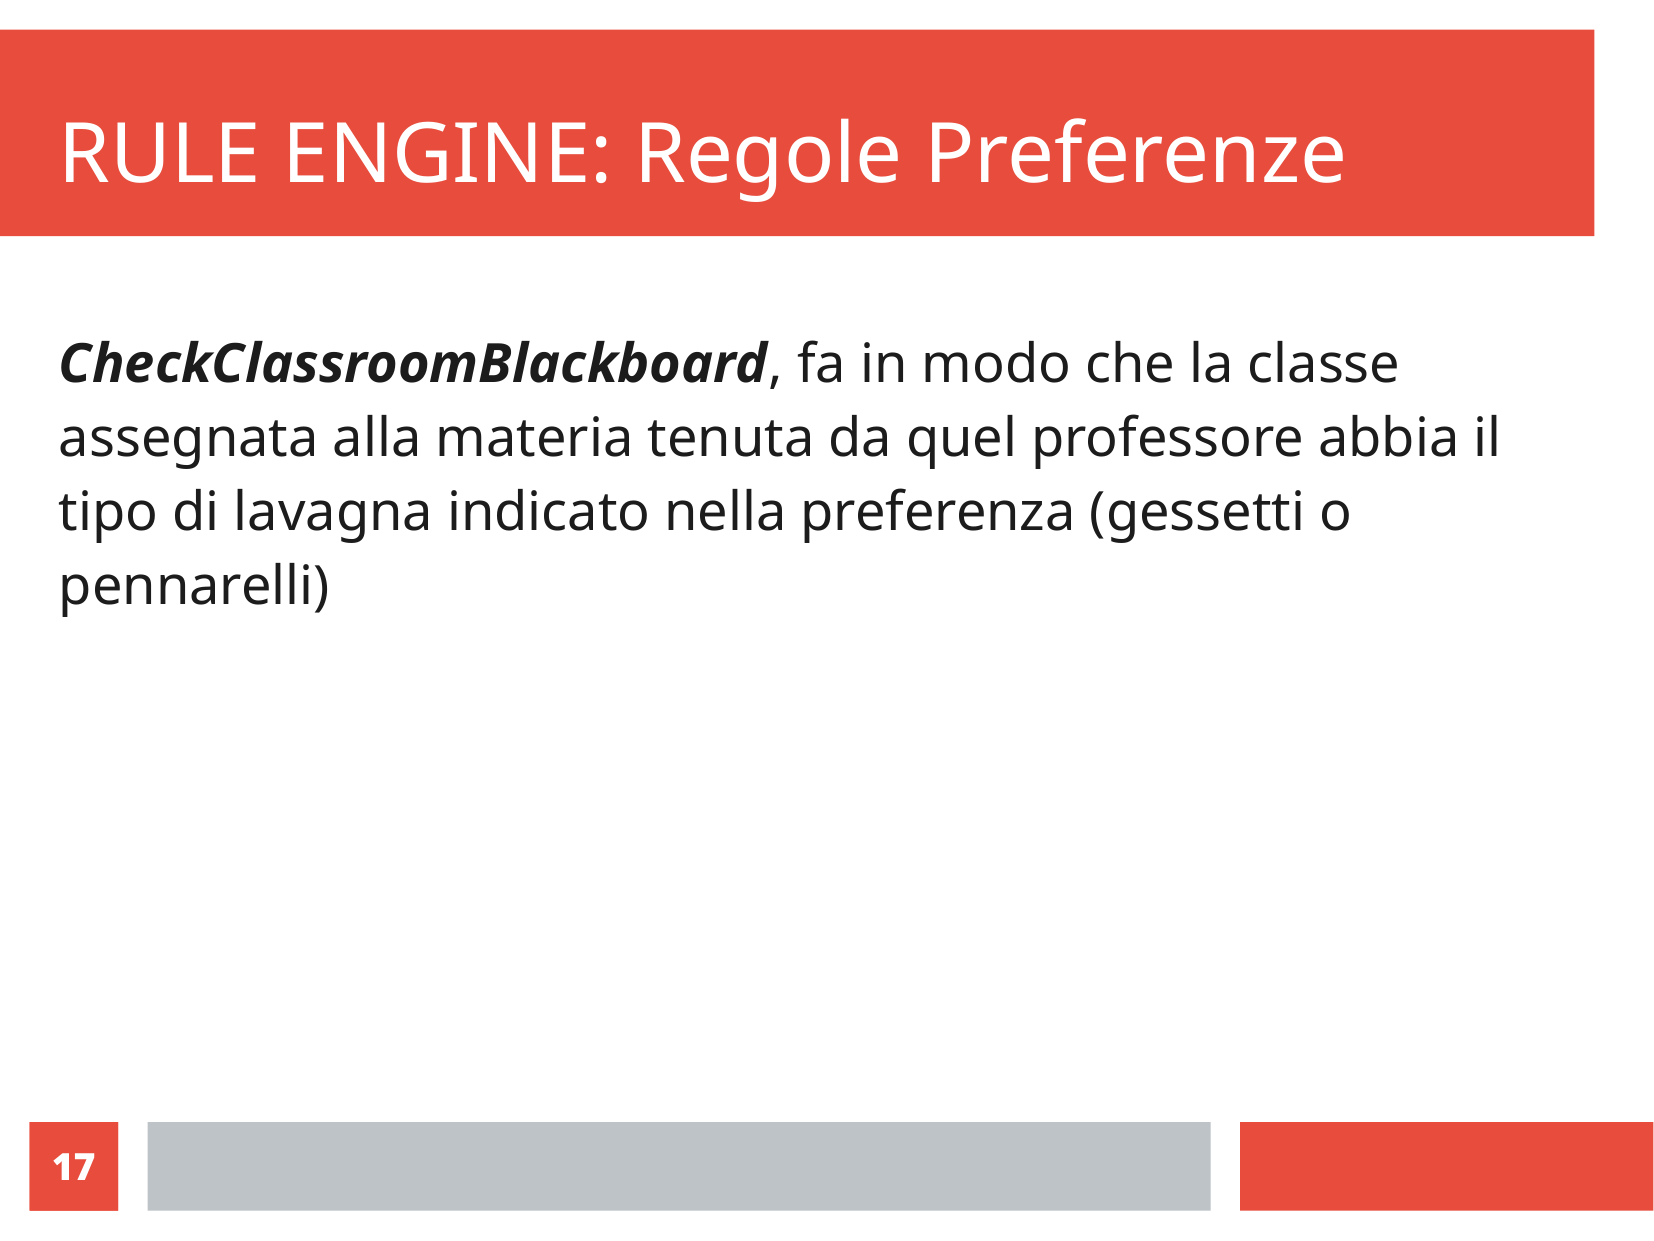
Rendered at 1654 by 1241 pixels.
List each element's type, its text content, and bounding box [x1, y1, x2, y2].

title RULE ENGINE: Regole Preferenze [59, 59, 1595, 207]
list CheckClassroomBlackboard, fa in modo che la classe assegnata alla materia tenuta da quel professore abbia il tipo di lavagna indicato nella preferenza (gessetti o pennarelli) [59, 324, 1565, 1093]
